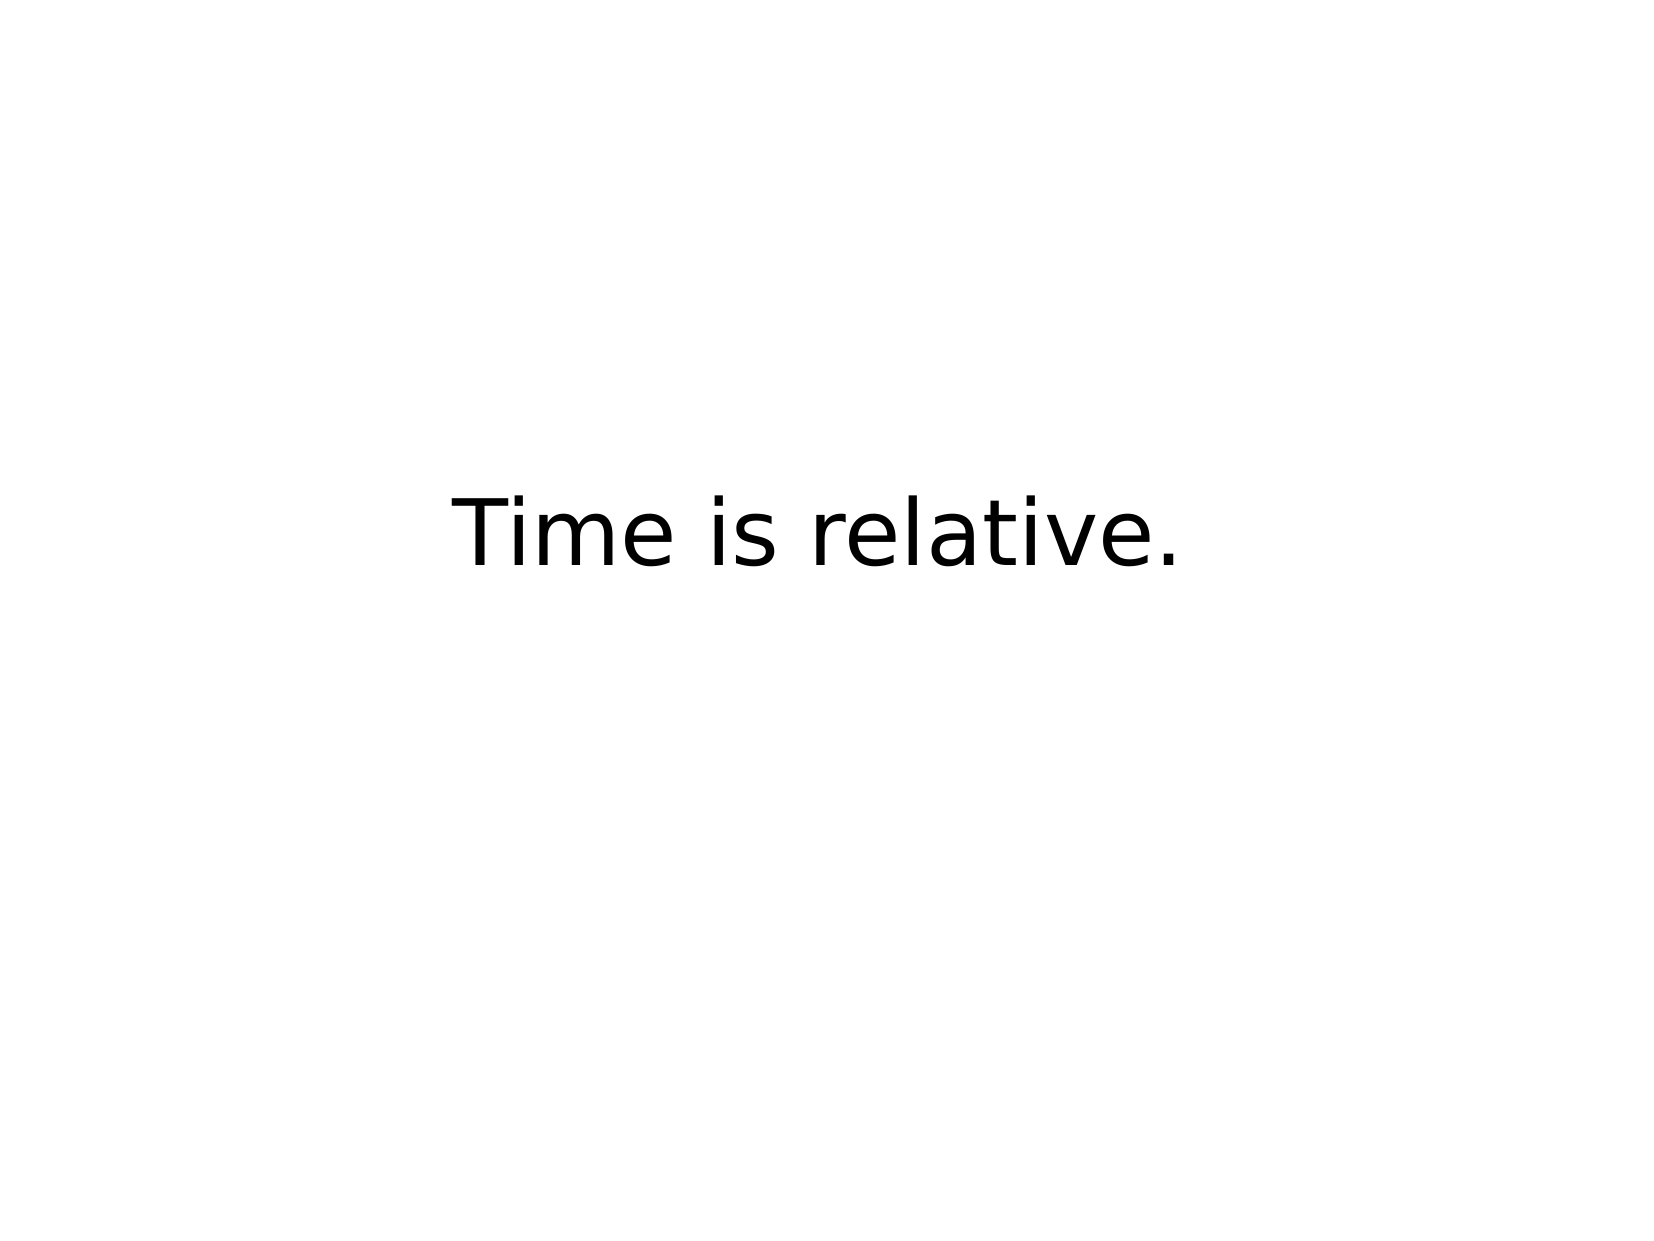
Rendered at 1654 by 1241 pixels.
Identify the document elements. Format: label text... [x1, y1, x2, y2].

title Time is relative. [75, 430, 1563, 638]
